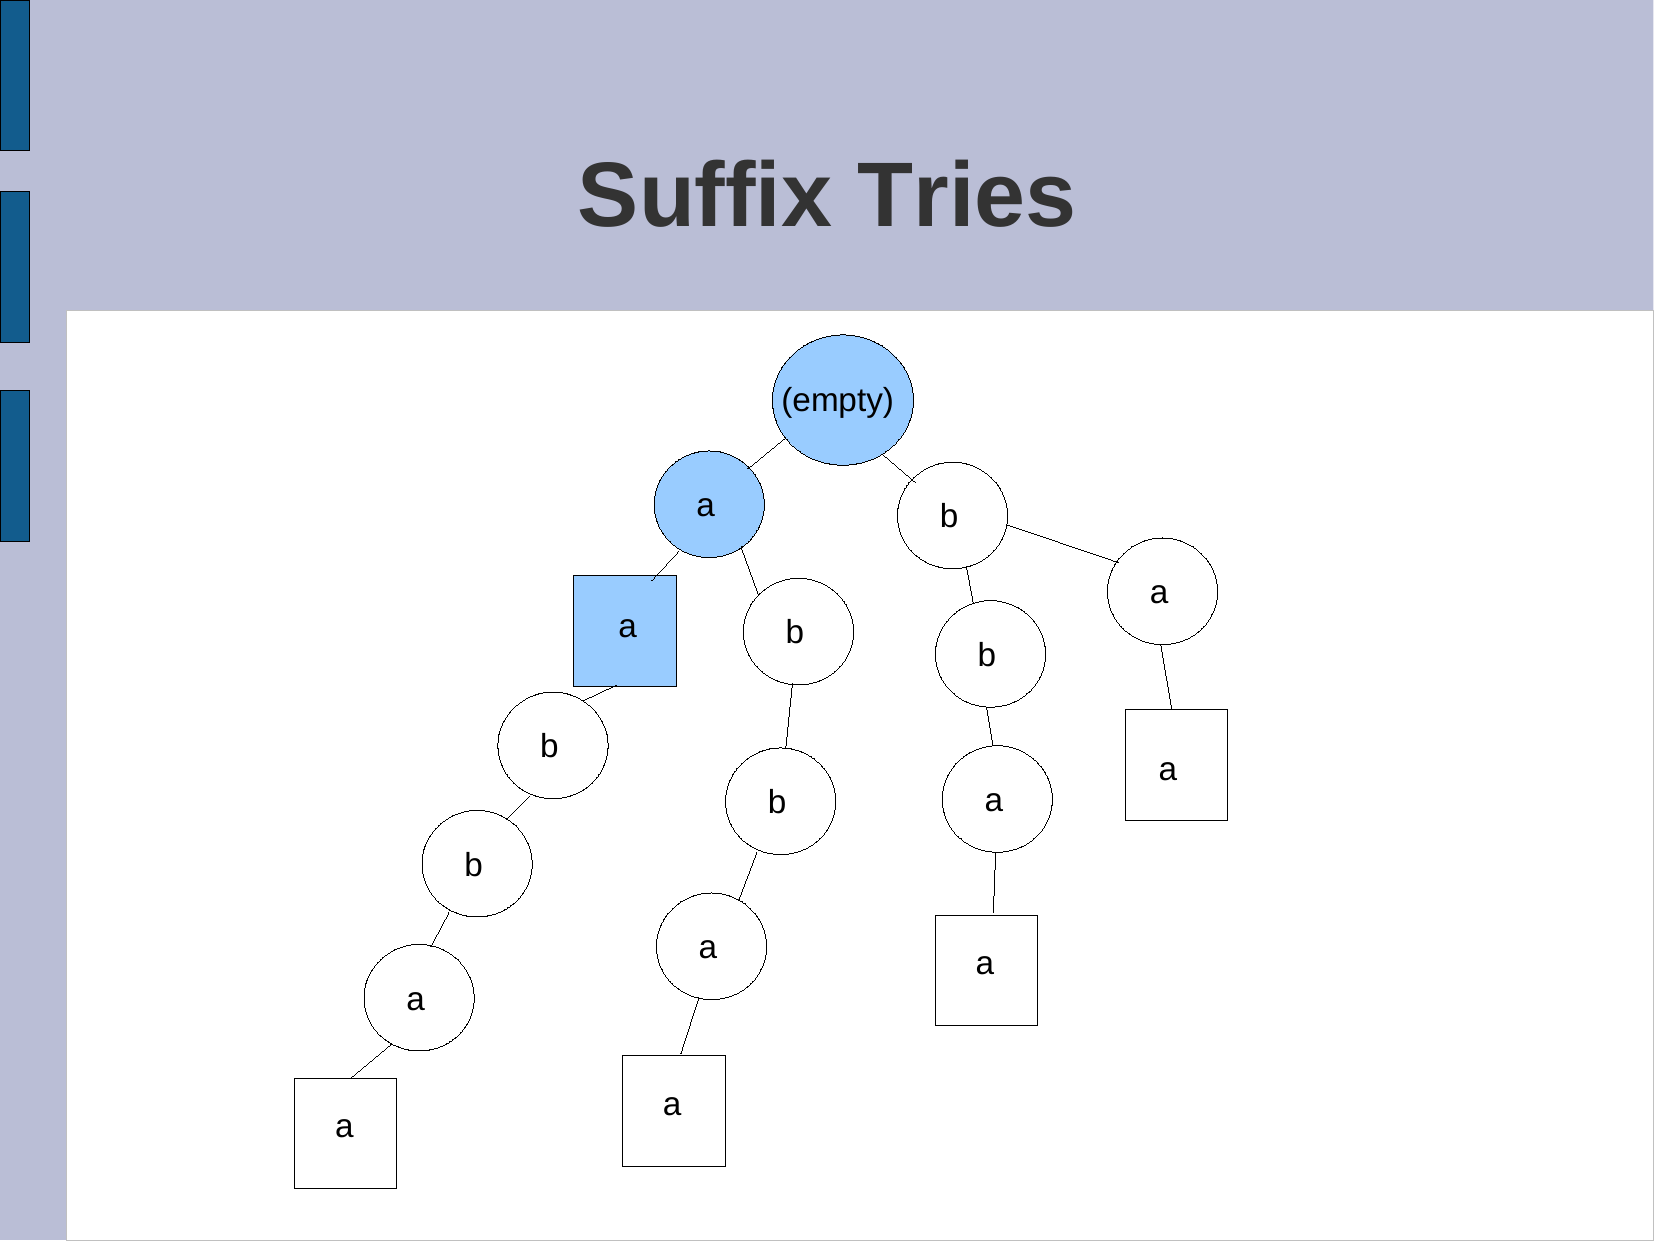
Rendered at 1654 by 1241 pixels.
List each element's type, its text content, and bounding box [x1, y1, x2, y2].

text_box [622, 1055, 726, 1167]
text_box a [618, 607, 653, 645]
text_box [364, 944, 475, 1051]
text_box a [663, 1084, 698, 1122]
text_box [725, 747, 836, 855]
title Suffix Tries [121, 91, 1534, 299]
text_box [1125, 709, 1228, 821]
text_box [942, 745, 1053, 853]
text_box a [698, 928, 733, 966]
text_box b [785, 613, 820, 652]
text_box (empty) [781, 381, 894, 419]
text_box a [406, 980, 441, 1018]
text_box a [1149, 573, 1184, 611]
text_box [935, 915, 1038, 1026]
text_box [897, 462, 1008, 569]
text_box [422, 810, 533, 917]
text_box a [334, 1107, 369, 1145]
text_box [294, 1078, 397, 1189]
text_box a [1158, 750, 1193, 788]
text_box [573, 575, 677, 687]
text_box b [977, 636, 1012, 674]
text_box b [767, 783, 802, 821]
text_box b [464, 846, 499, 884]
text_box [935, 600, 1046, 708]
text_box b [540, 727, 575, 765]
text_box b [939, 497, 974, 535]
text_box [654, 450, 765, 558]
text_box a [975, 944, 1010, 982]
text_box [1107, 537, 1218, 645]
text_box [497, 692, 609, 799]
text_box [772, 334, 914, 466]
text_box [743, 578, 854, 685]
text_box [656, 892, 767, 1000]
text_box a [984, 781, 1019, 819]
text_box a [696, 486, 731, 524]
